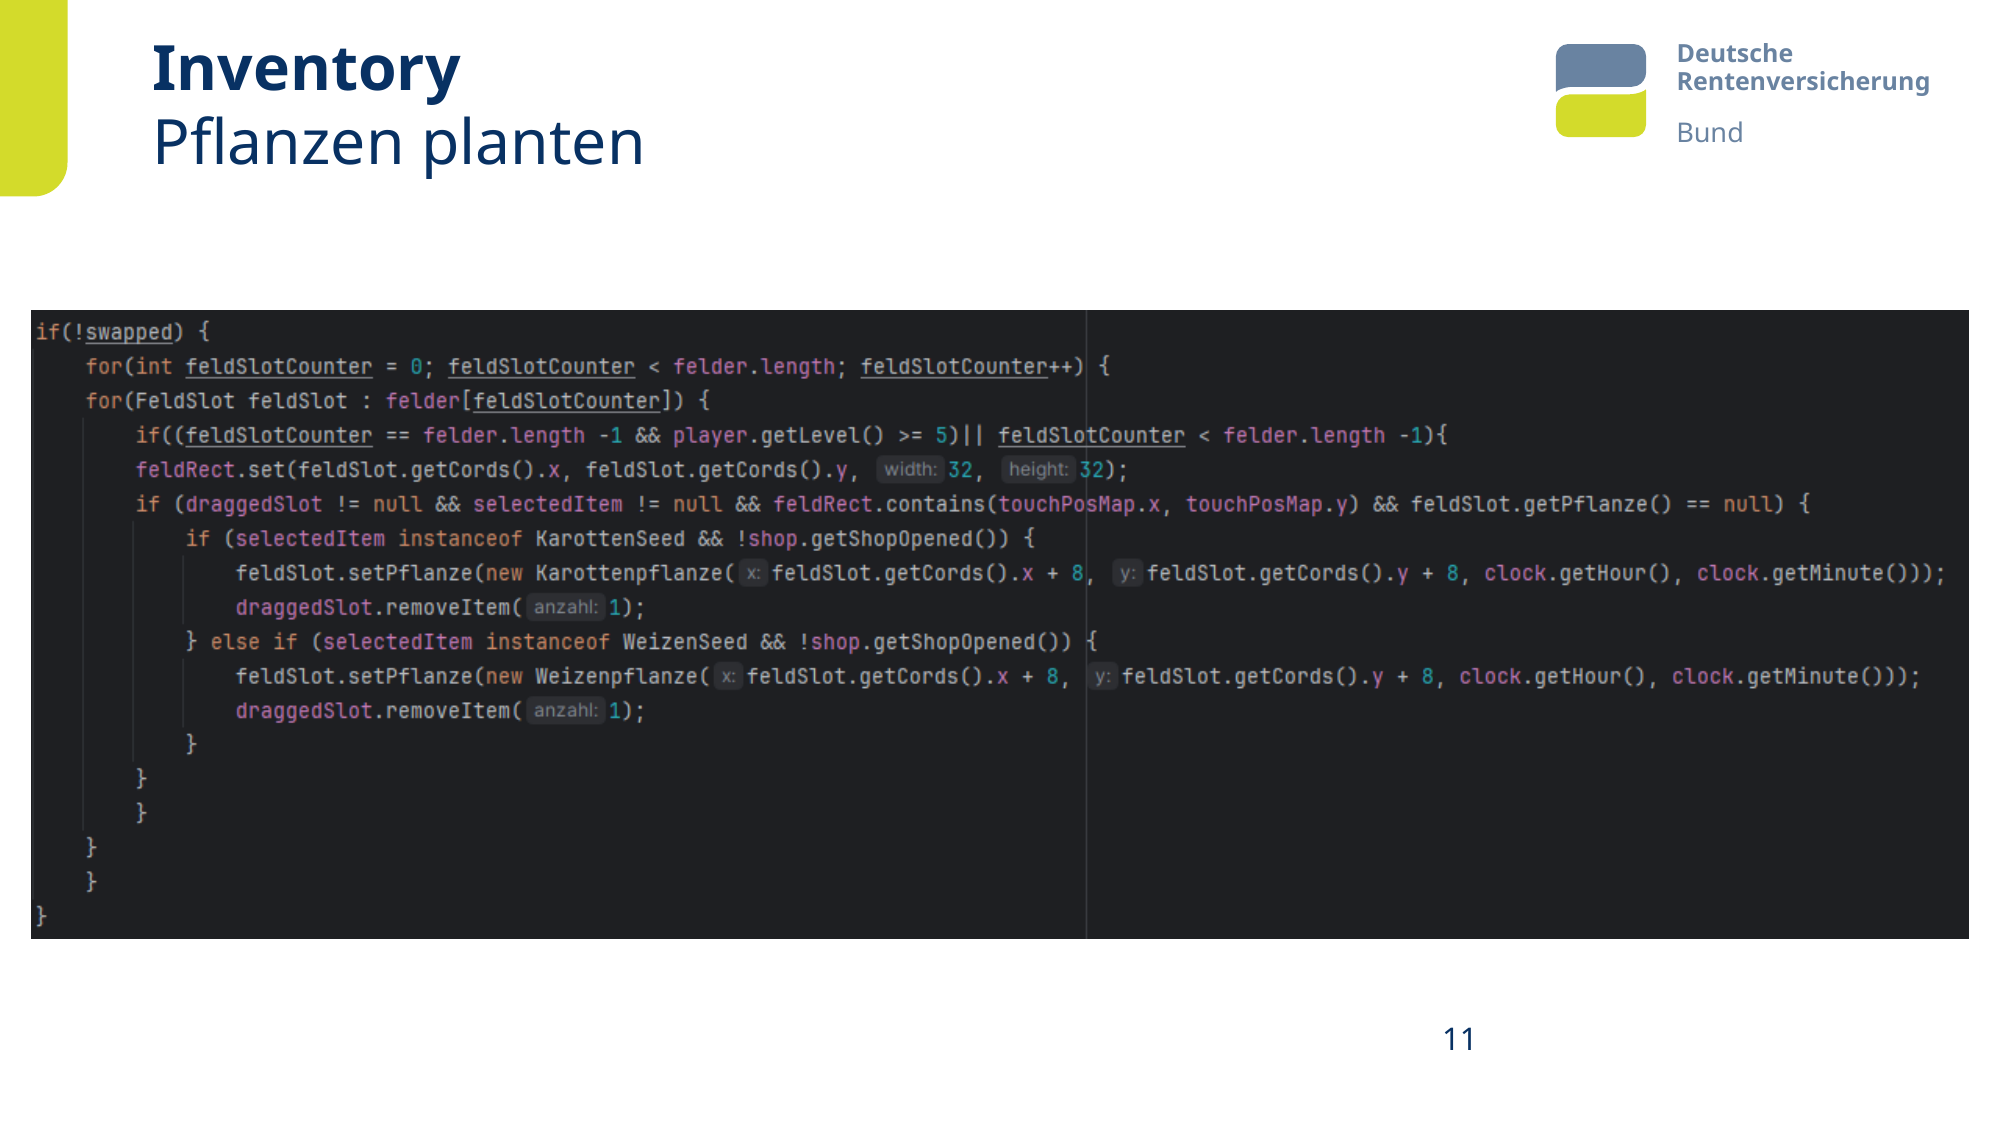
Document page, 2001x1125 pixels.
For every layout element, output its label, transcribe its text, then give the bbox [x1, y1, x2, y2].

title Inventory Pflanzen planten [137, 20, 1493, 197]
text_box 10 [1427, 994, 1928, 1070]
picture [31, 310, 1969, 940]
